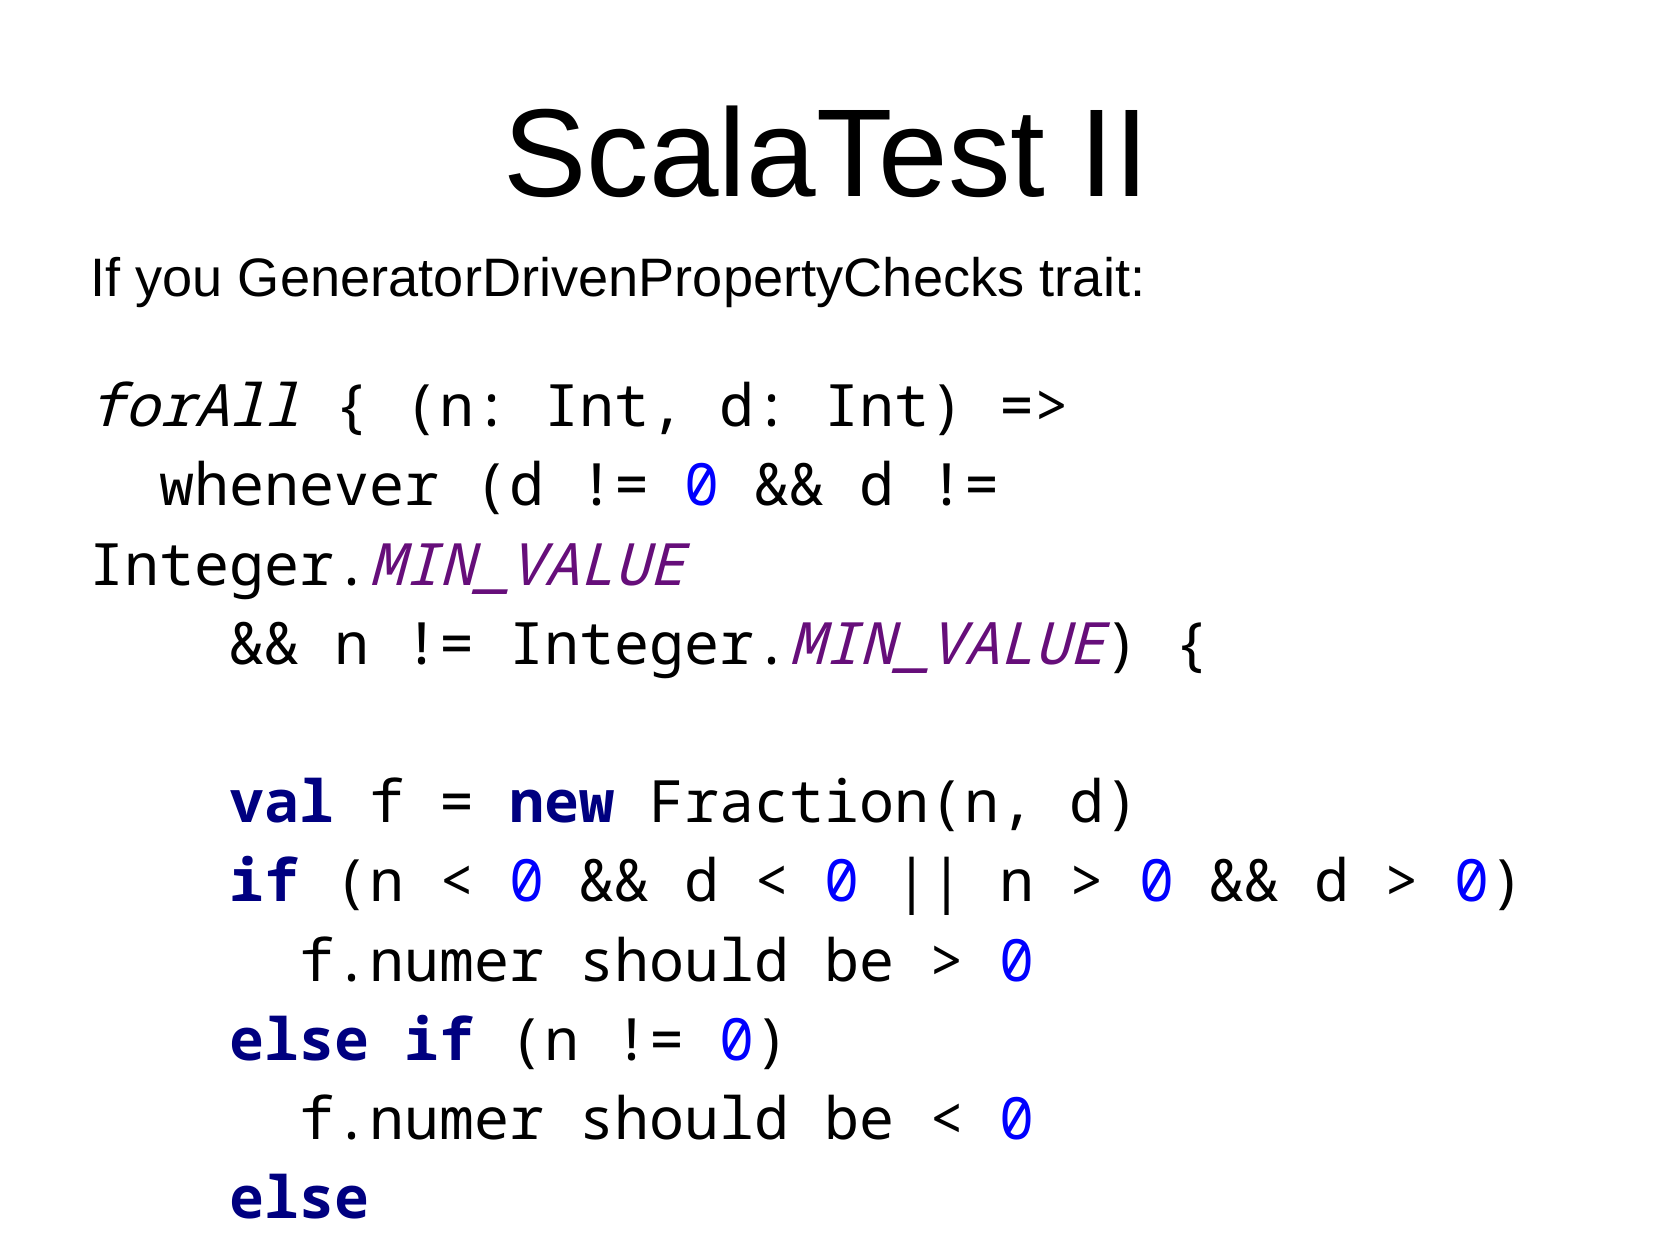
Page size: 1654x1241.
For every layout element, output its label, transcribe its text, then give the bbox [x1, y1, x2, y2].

text_box If you GeneratorDrivenPropertyChecks trait: [75, 240, 1162, 316]
text_box forAll { (n: Int, d: Int) => whenever (d != 0 && d != Integer.MIN_VALUE && n != Integer.MIN_VALUE) { val f = new Fraction(n, d) if (n < 0 && d < 0 || n > 0 && d > 0) f.numer should be > 0 else if (n != 0) f.numer should be < 0 else f.numer should be === 0 f.denom should be > 0 } } [75, 356, 1565, 1212]
title ScalaTest II [82, 49, 1571, 257]
